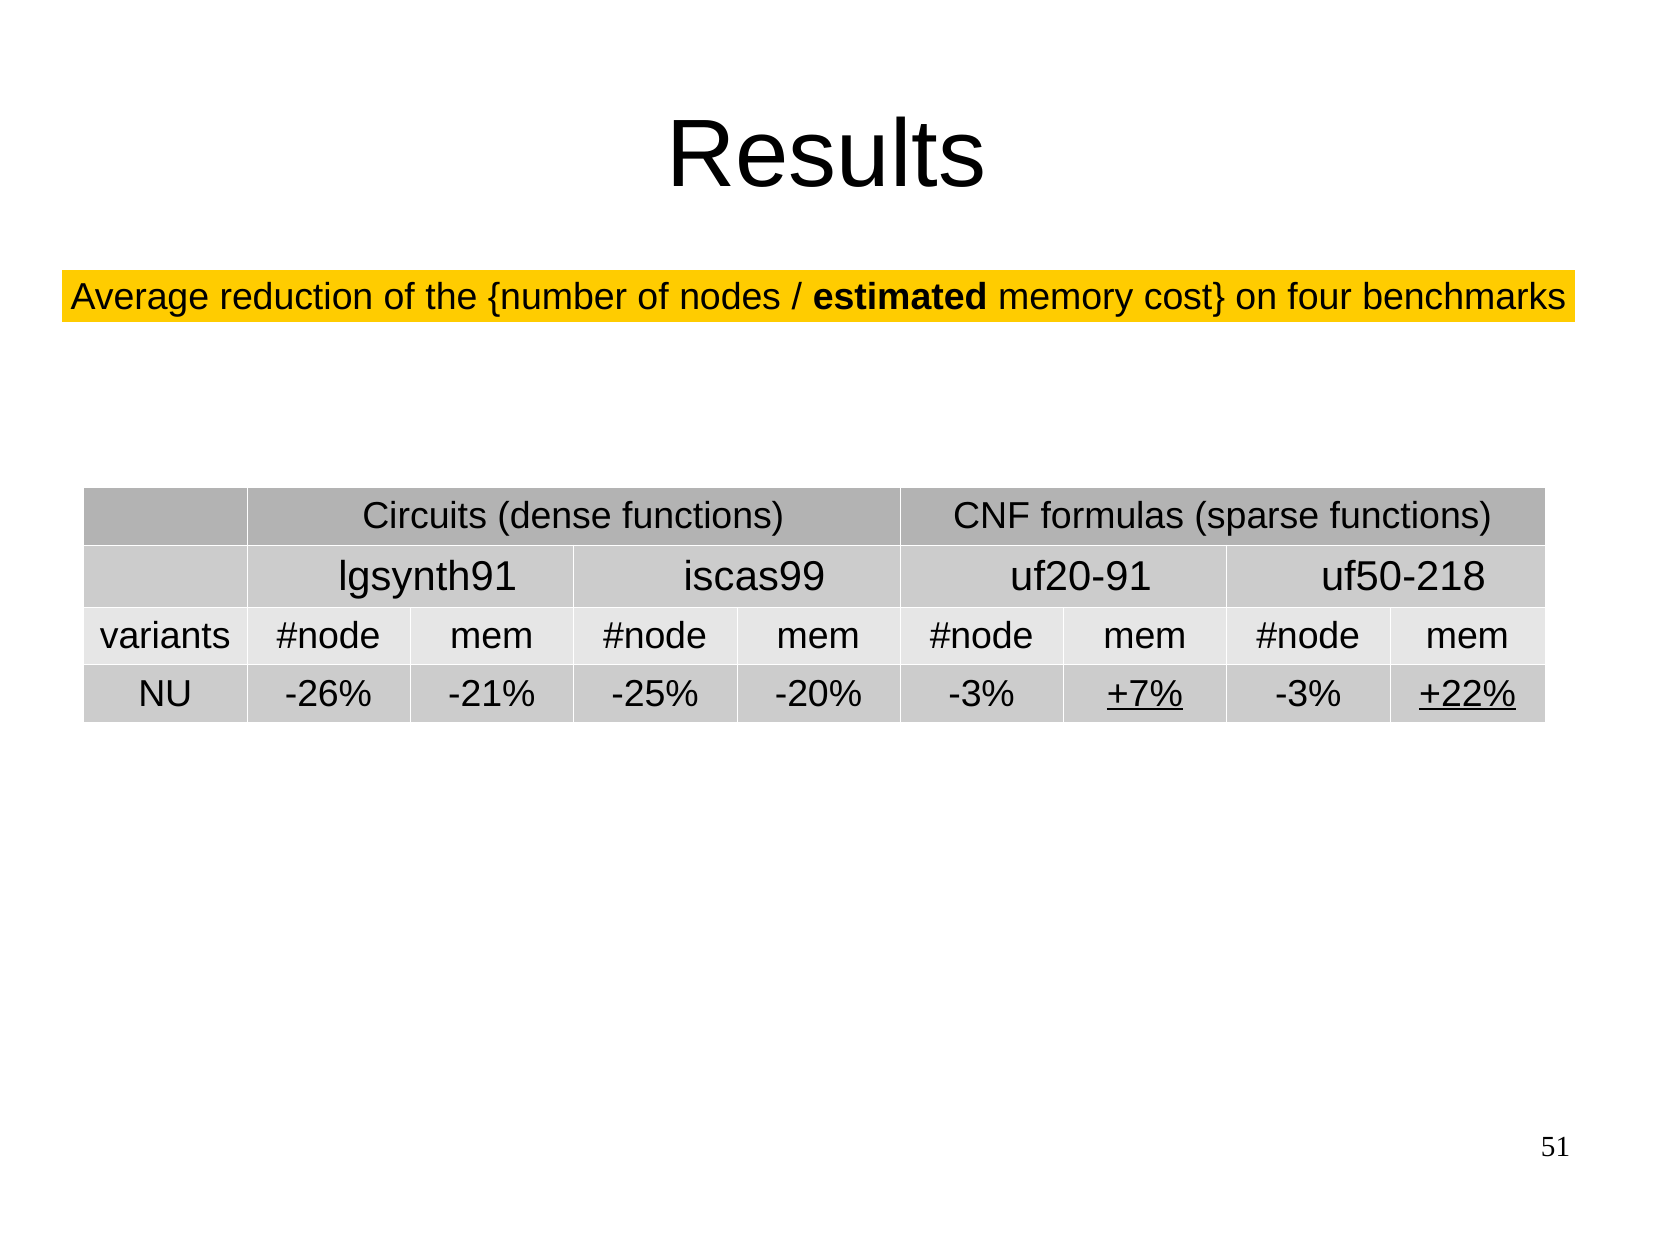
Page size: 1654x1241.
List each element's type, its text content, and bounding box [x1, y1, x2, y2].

table_cell uf20-91 [901, 546, 1226, 607]
table_cell -3% [901, 665, 1063, 722]
table_cell #node [574, 608, 737, 664]
table_cell -26% [248, 665, 410, 722]
table_cell #node [901, 608, 1063, 664]
table_cell -20% [738, 665, 900, 722]
table_cell uf50-218 [1227, 546, 1545, 607]
table_cell NU [84, 665, 247, 722]
table_cell variants [84, 608, 247, 664]
text_box Average reduction of the {number of nodes / estimated memory cost} on four benchmarks [62, 270, 1575, 322]
title Results [82, 49, 1571, 257]
table_cell #node [248, 608, 410, 664]
table_cell lgsynth91 [248, 546, 573, 607]
table_header Circuits (dense functions) [248, 488, 900, 545]
table_cell +22% [1391, 665, 1545, 722]
table_cell mem [411, 608, 573, 664]
table_cell iscas99 [574, 546, 900, 607]
table_header CNF formulas (sparse functions) [901, 488, 1545, 545]
table_header [84, 488, 247, 545]
table_cell -21% [411, 665, 573, 722]
table_cell +7% [1064, 665, 1226, 722]
table_cell -25% [574, 665, 737, 722]
table_cell mem [1064, 608, 1226, 664]
table_cell mem [1391, 608, 1545, 664]
table_cell -3% [1227, 665, 1390, 722]
table_cell mem [738, 608, 900, 664]
table_cell [84, 546, 247, 607]
table_cell #node [1227, 608, 1390, 664]
